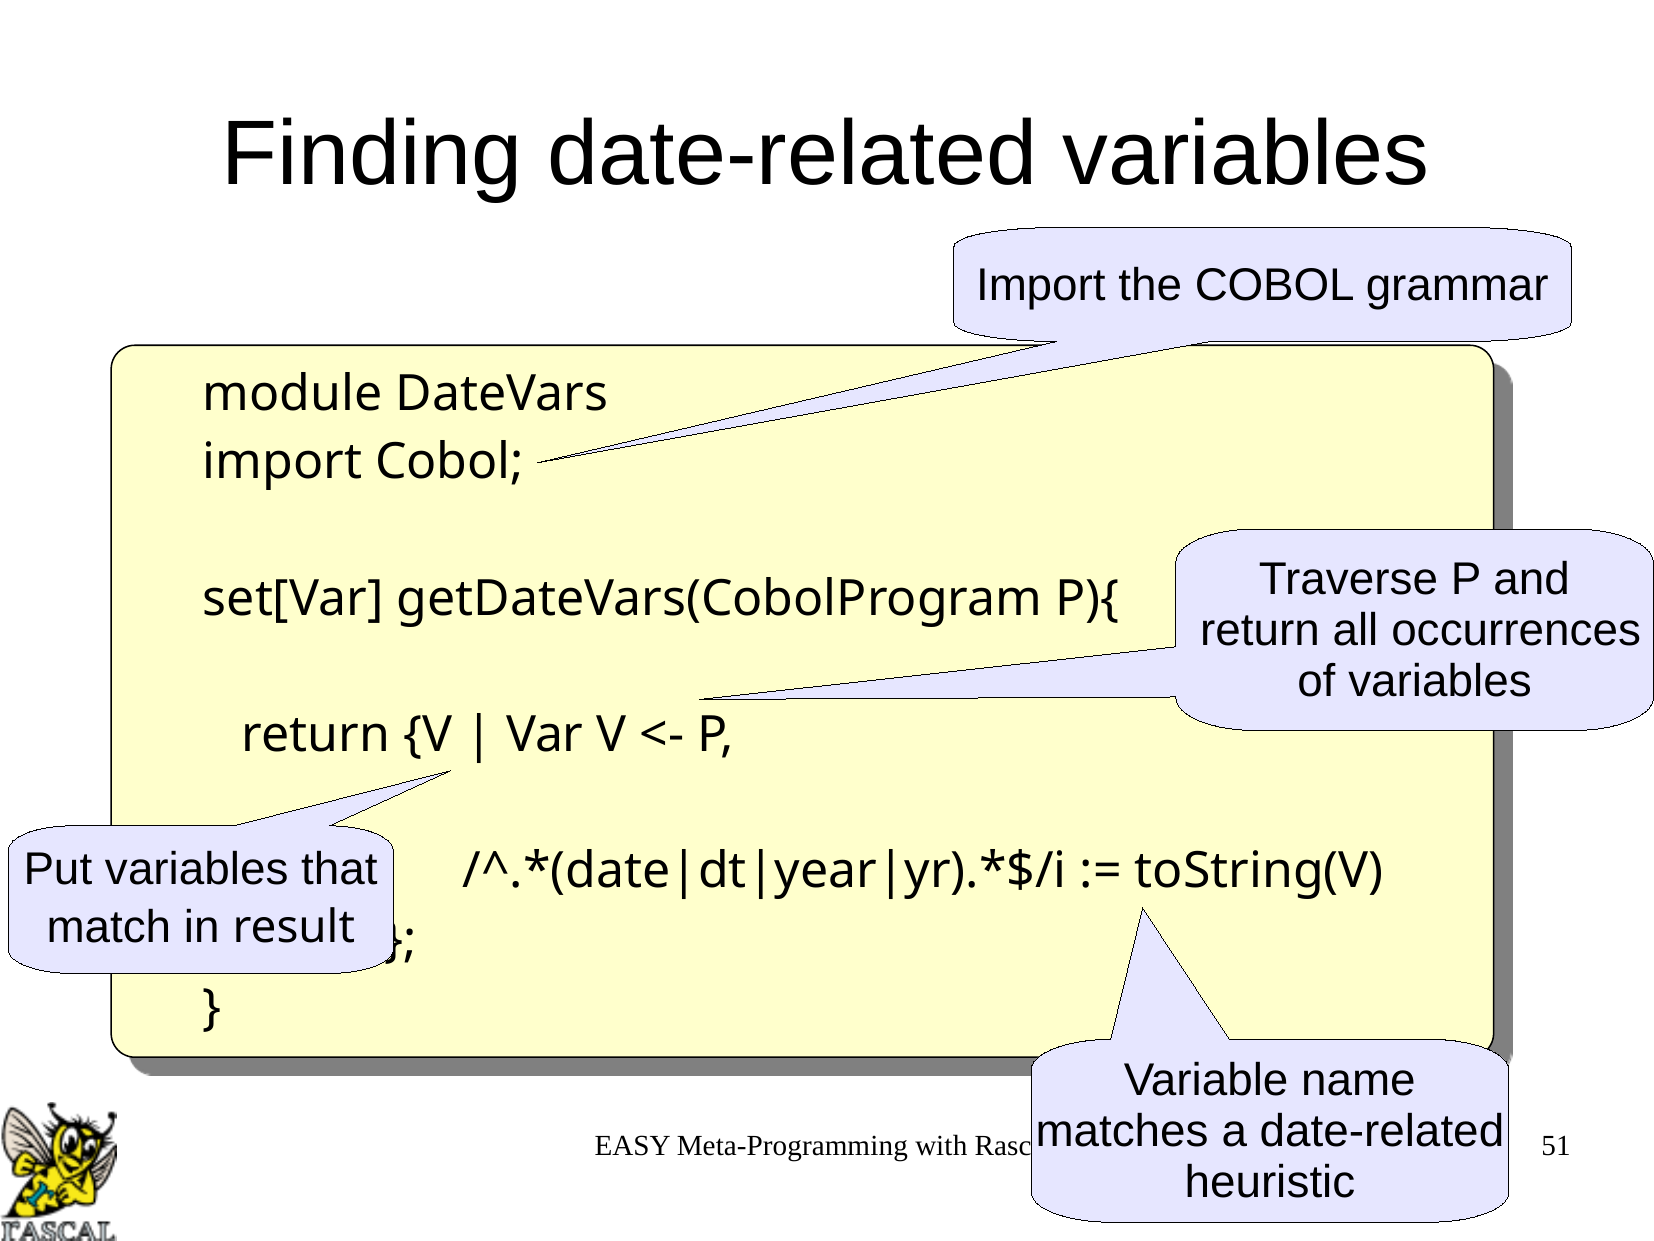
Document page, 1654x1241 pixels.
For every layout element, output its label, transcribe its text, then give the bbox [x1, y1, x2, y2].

text_box Import the COBOL grammar [537, 227, 1572, 463]
text_box Traverse P and return all occurrences of variables [699, 529, 1654, 731]
title Finding date-related variables [82, 49, 1571, 257]
text_box Variable name matches a date-related heuristic [1031, 907, 1509, 1223]
text_box Put variables that match in result [8, 770, 451, 974]
text_box [1174, 345, 1483, 349]
picture [0, 1102, 117, 1241]
text_box module DateVars import Cobol; set[Var] getDateVars(CobolProgram P){ return {V | Var V <- P, /^.*(date|dt|year|yr).*$/i := toString(V) }; } [188, 349, 1611, 1060]
text_box [111, 974, 188, 1058]
text_box [111, 345, 1037, 825]
